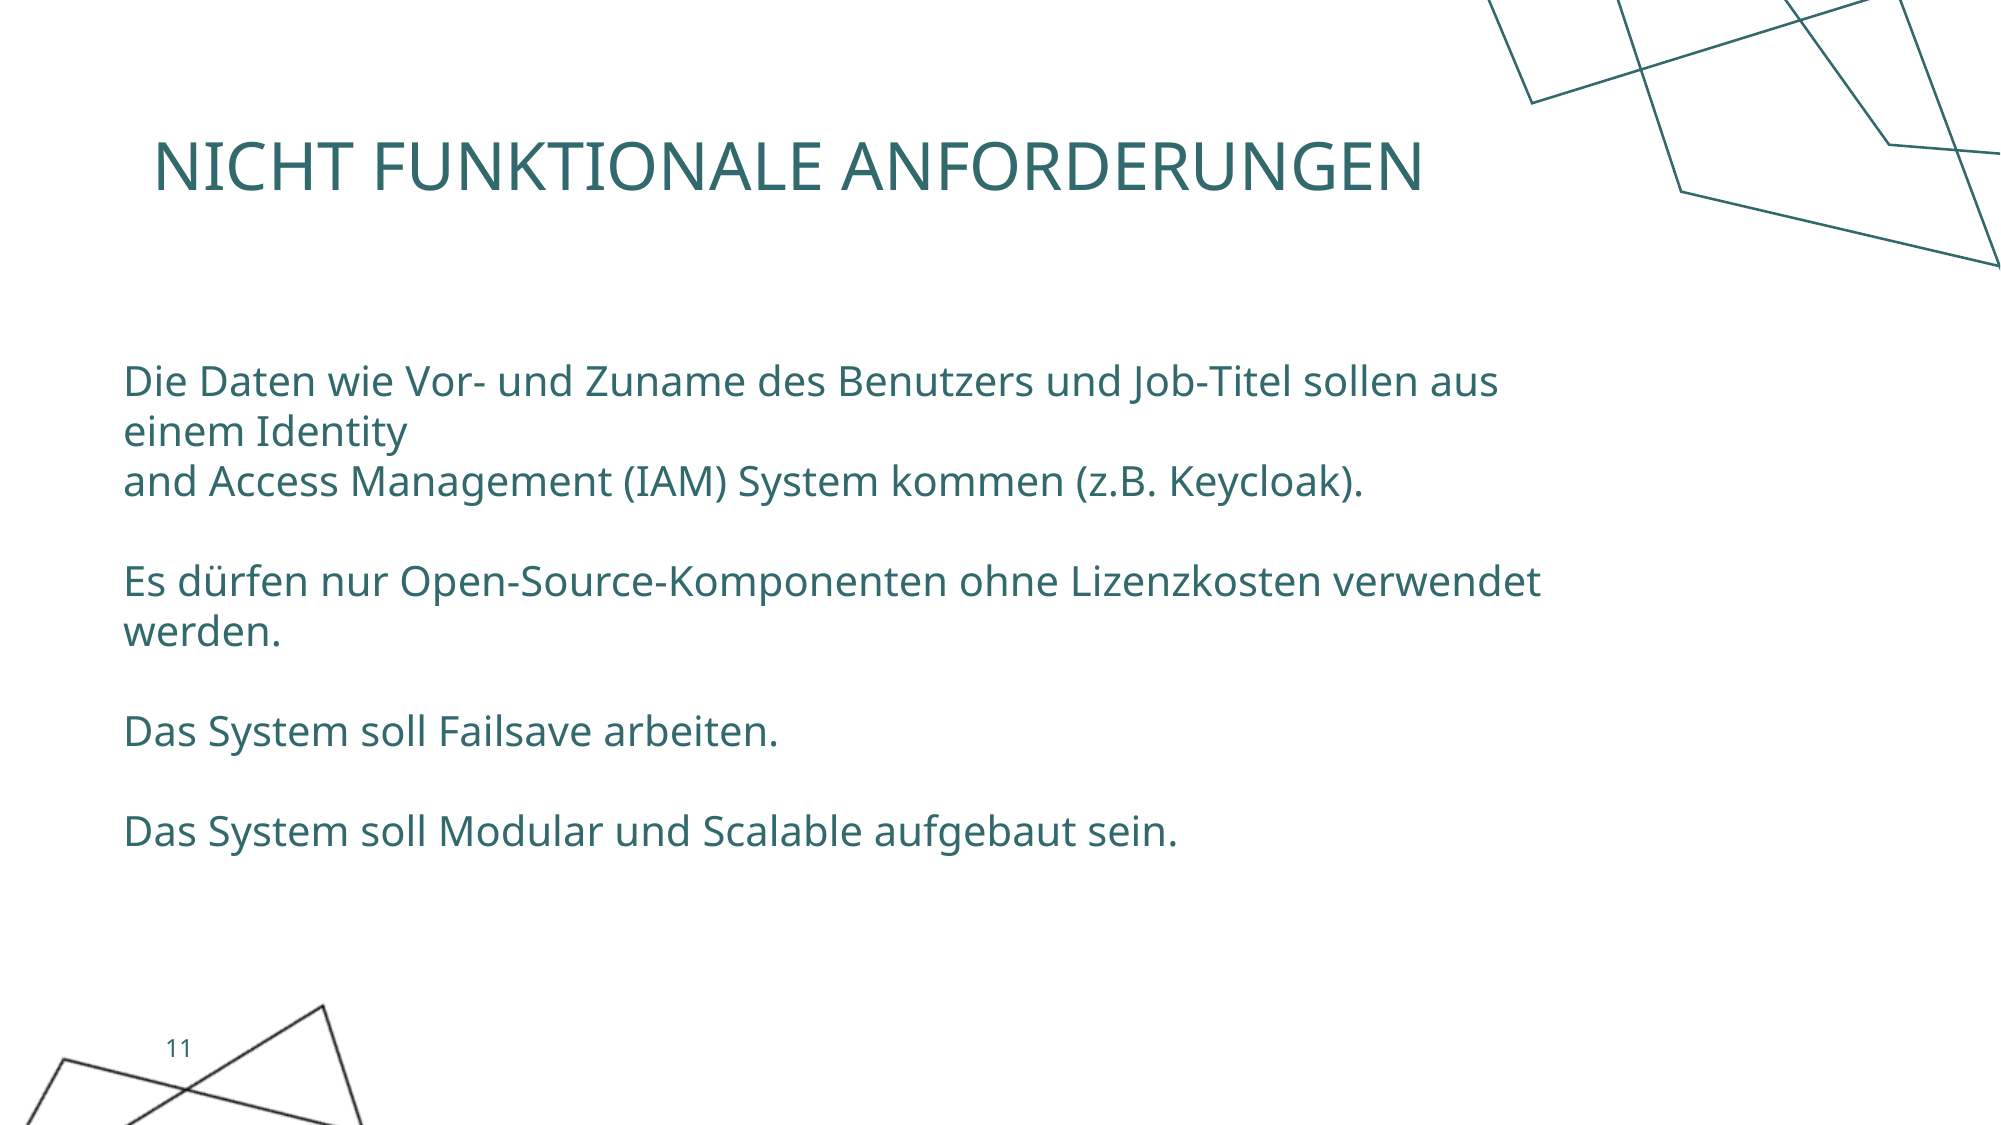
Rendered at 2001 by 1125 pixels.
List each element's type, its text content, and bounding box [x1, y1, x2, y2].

text_box [150, 1024, 254, 1074]
title Nicht funktionale Anforderungen [137, 59, 1863, 278]
text_box Die Daten wie Vor- und Zuname des Benutzers und Job-Titel sollen aus einem Identity and Access Management (IAM) System kommen (z.B. Keycloak). Es dürfen nur Open-Source-Komponenten ohne Lizenzkosten verwendet werden. Das System soll Failsave arbeiten. Das System soll Modular und Scalable aufgebaut sein. [108, 346, 1631, 918]
